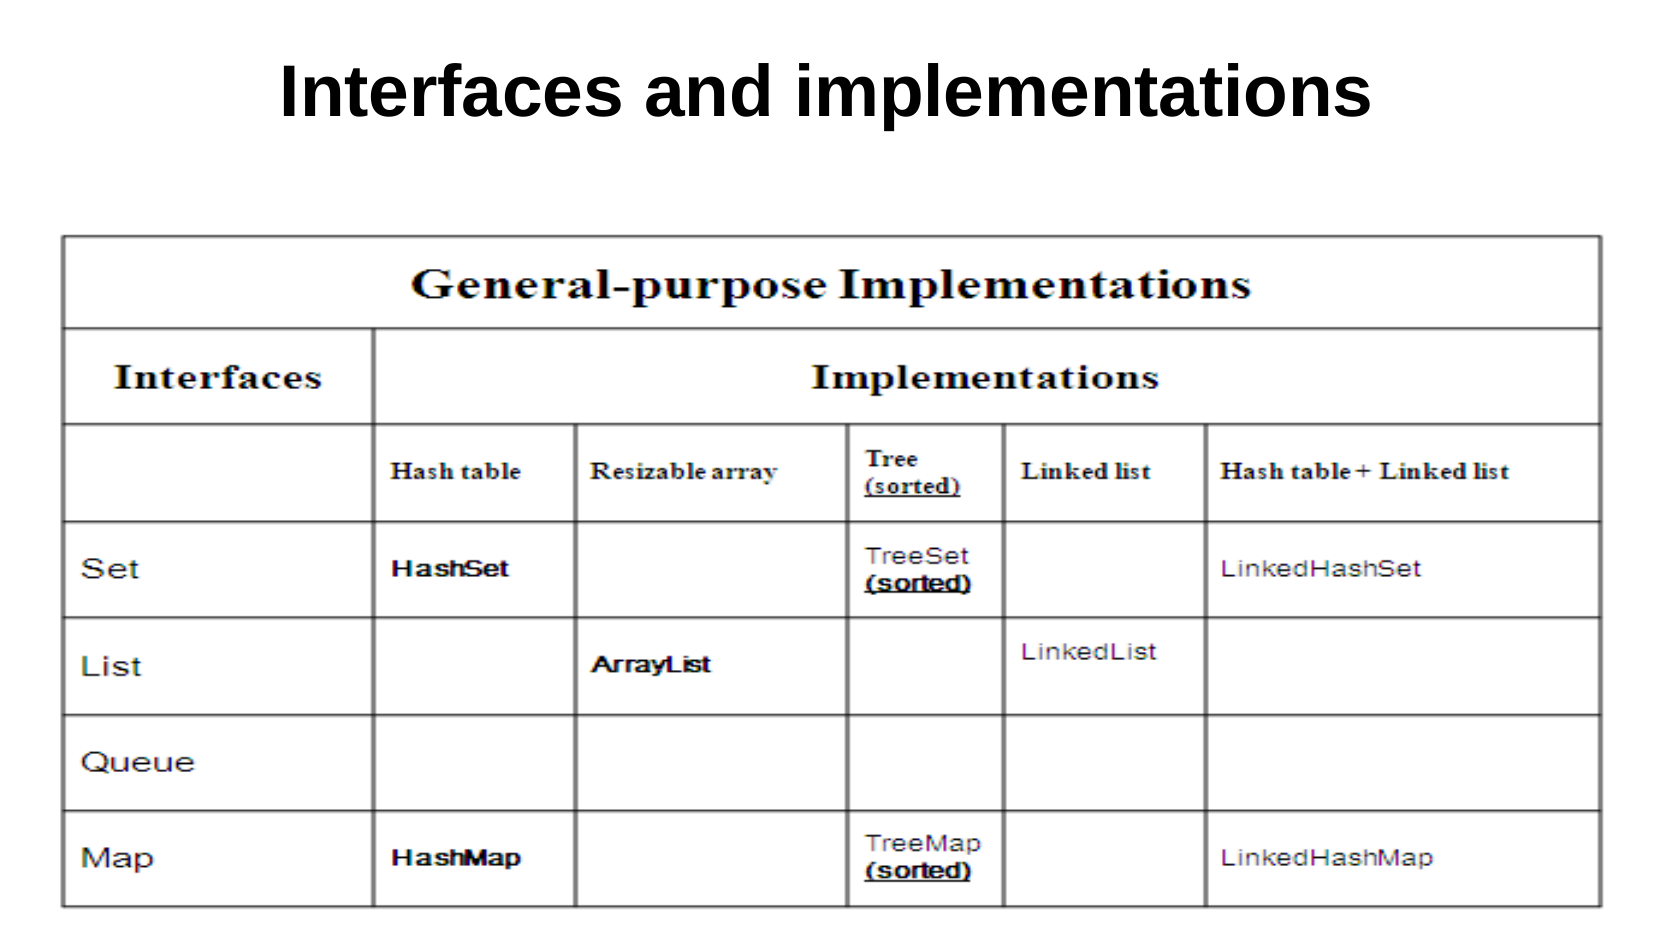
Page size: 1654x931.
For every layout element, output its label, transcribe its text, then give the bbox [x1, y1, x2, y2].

picture [35, 221, 1642, 931]
title Interfaces and implementations [82, 37, 1571, 147]
